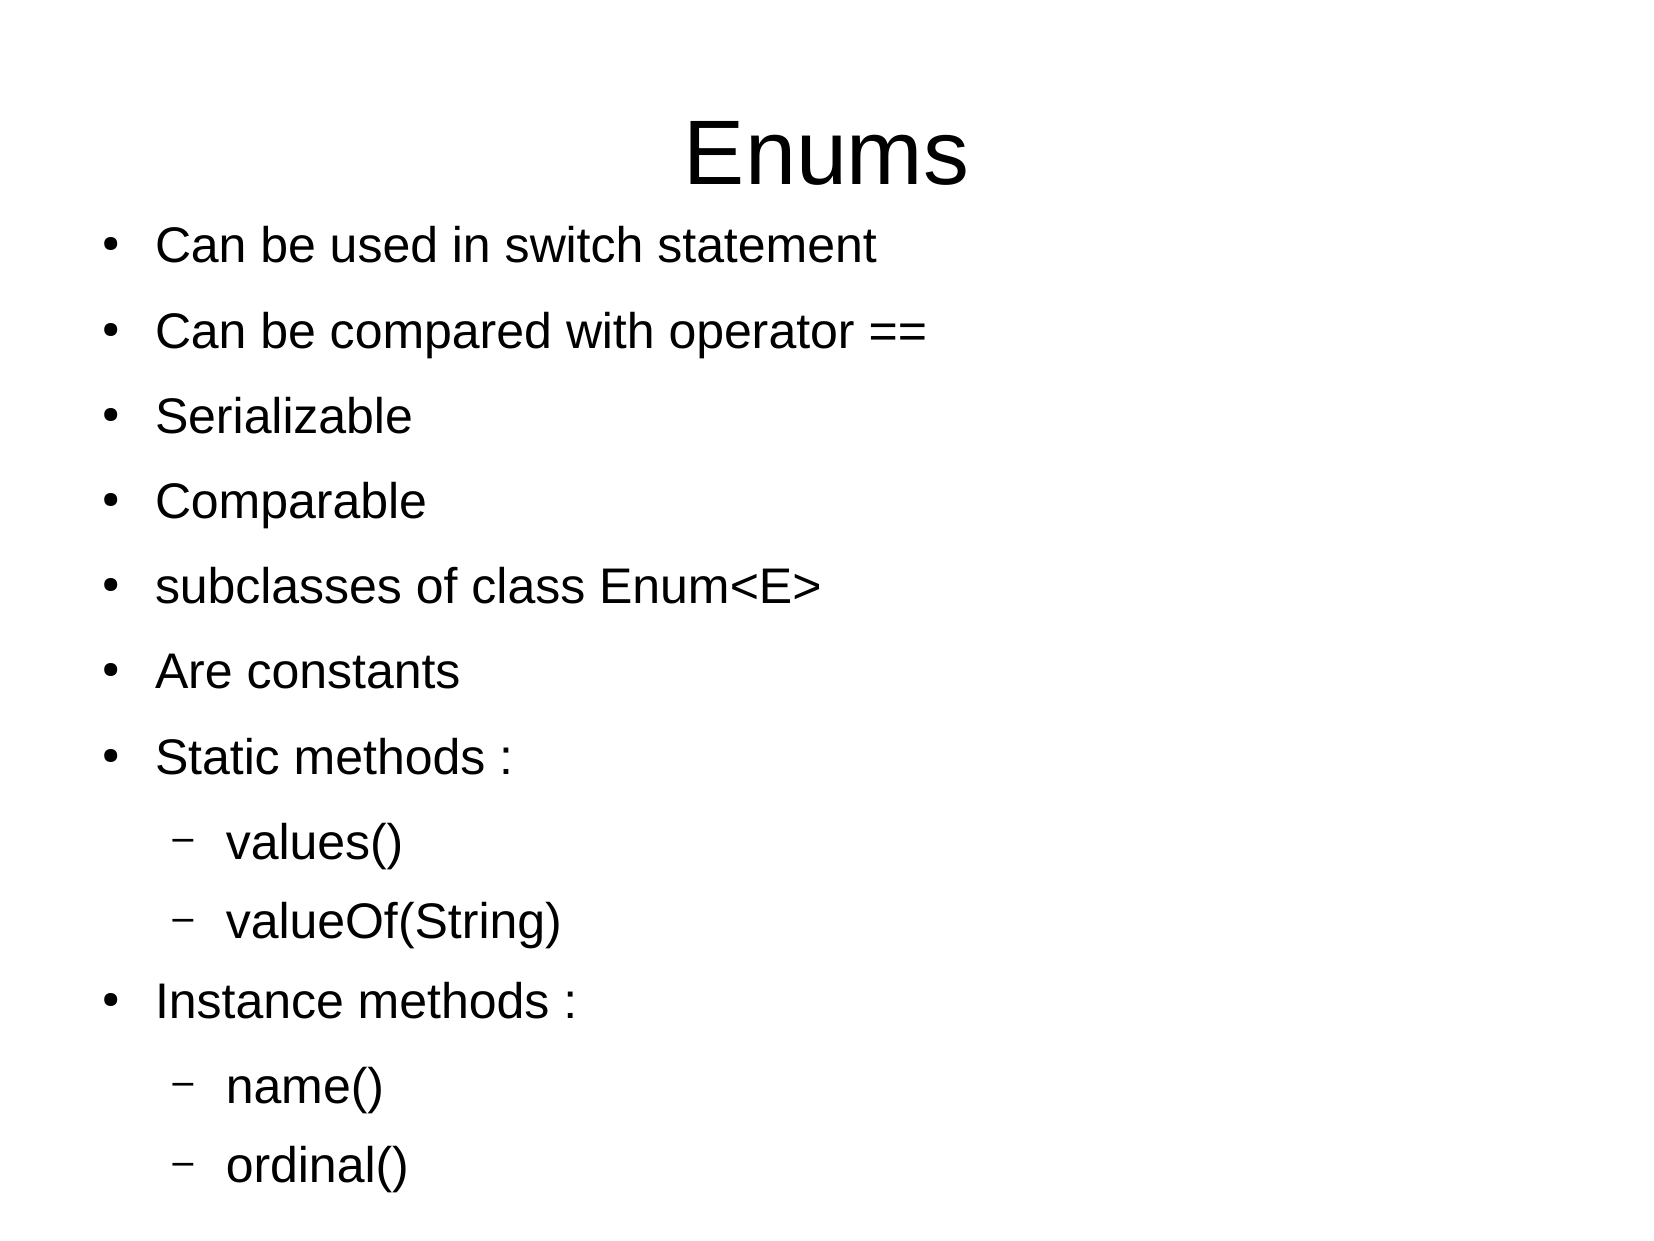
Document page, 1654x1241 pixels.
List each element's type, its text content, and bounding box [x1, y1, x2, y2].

list Can be used in switch statement Can be compared with operator == Serializable Comparable subclasses of class Enum<E> Are constants Static methods : values() valueOf(String) Instance methods : name() ordinal() [84, 217, 1573, 1194]
title Enums [82, 49, 1571, 257]
